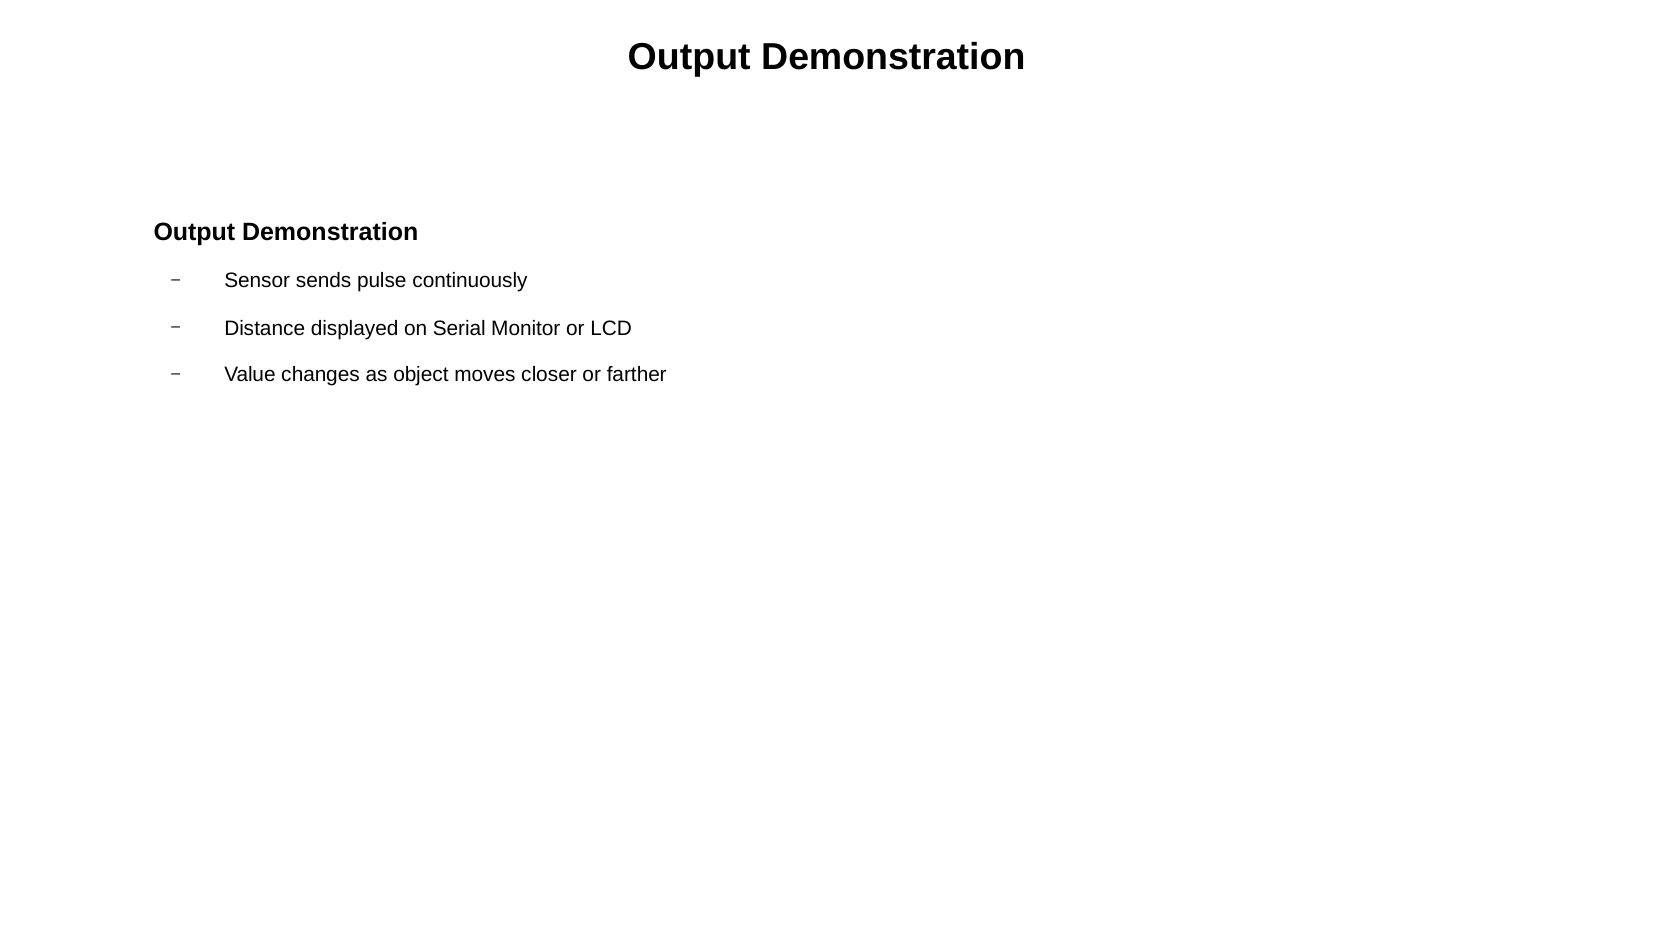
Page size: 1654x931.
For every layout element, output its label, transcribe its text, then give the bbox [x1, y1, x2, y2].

list Output Demonstration Sensor sends pulse continuously Distance displayed on Serial Monitor or LCD Value changes as object moves closer or farther [82, 217, 1571, 758]
title Output Demonstration [82, 35, 1571, 120]
